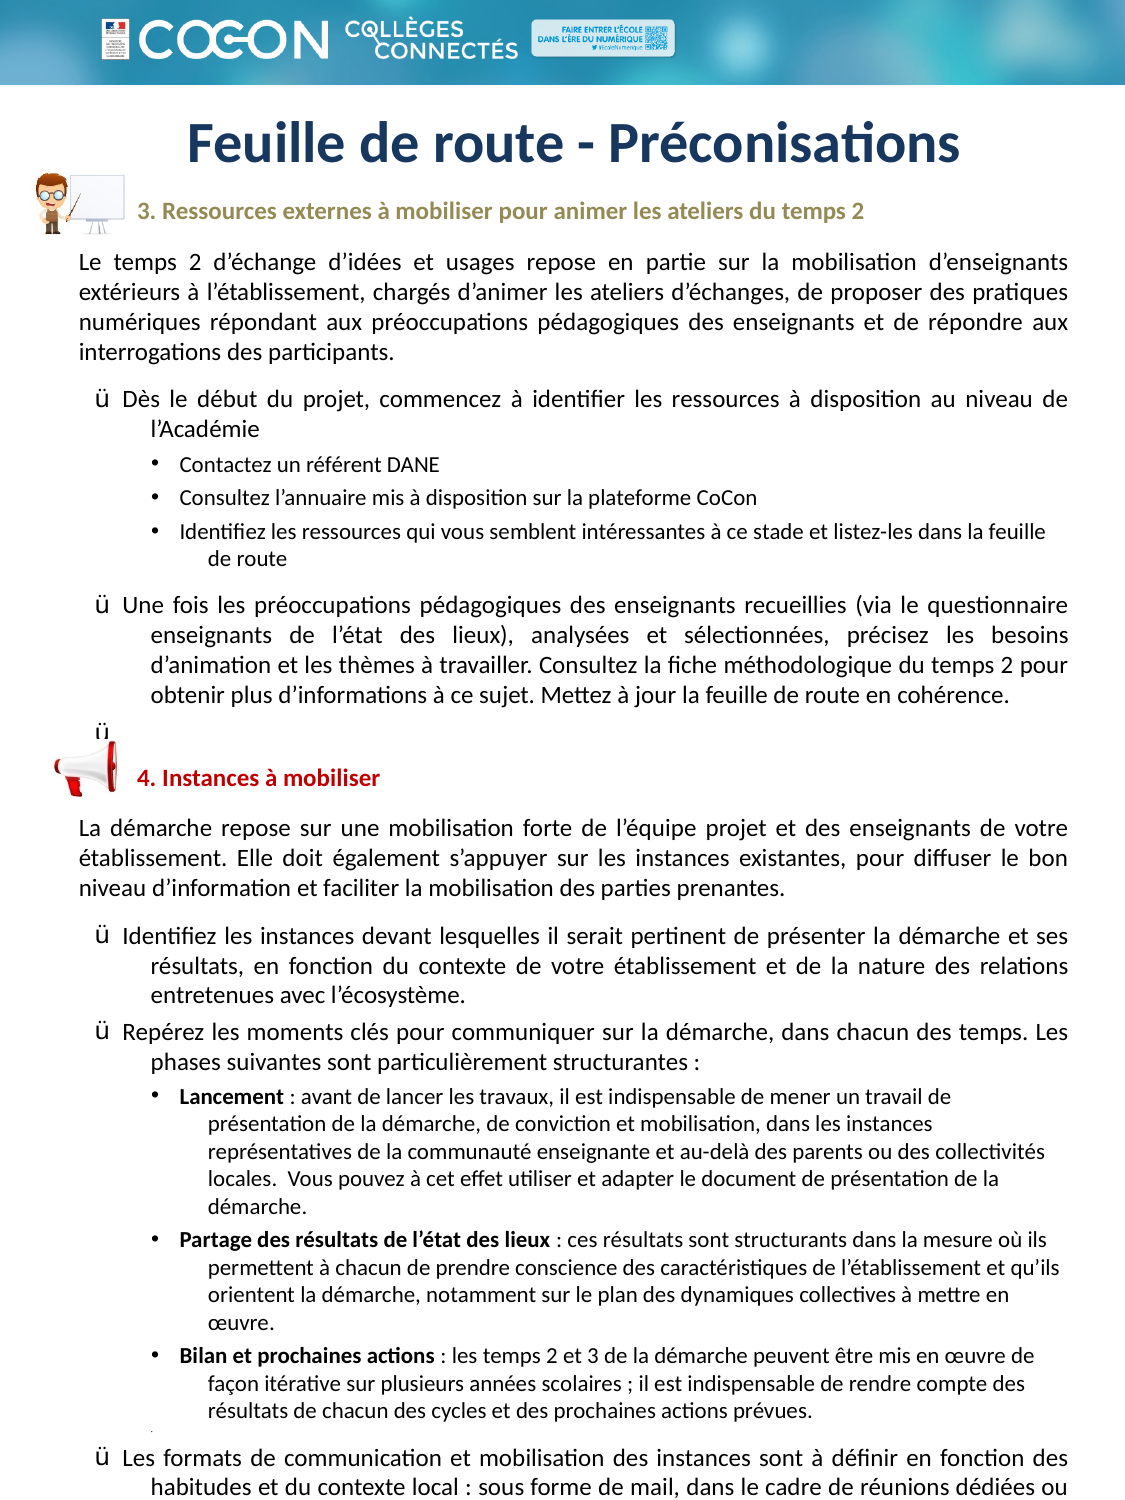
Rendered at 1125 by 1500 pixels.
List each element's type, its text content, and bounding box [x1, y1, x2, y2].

title Feuille de route - Préconisations [0, 88, 1125, 190]
text_box 3. Ressources externes à mobiliser pour animer les ateliers du temps 2 Le temps 2 d’échange d’idées et usages repose en partie sur la mobilisation d’enseignants extérieurs à l’établissement, chargés d’animer les ateliers d’échanges, de proposer des pratiques numériques répondant aux préoccupations pédagogiques des enseignants et de répondre aux interrogations des participants. Dès le début du projet, commencez à identifier les ressources à disposition au niveau de l’Académie Contactez un référent DANE Consultez l’annuaire mis à disposition sur la plateforme CoCon Identifiez les ressources qui vous semblent intéressantes à ce stade et listez-les dans la feuille de route Une fois les préoccupations pédagogiques des enseignants recueillies (via le questionnaire enseignants de l’état des lieux), analysées et sélectionnées, précisez les besoins d’animation et les thèmes à travailler. Consultez la fiche méthodologique du temps 2 pour obtenir plus d’informations à ce sujet. Mettez à jour la feuille de route en cohérence. [48, 173, 1086, 739]
text_box 4. Instances à mobiliser La démarche repose sur une mobilisation forte de l’équipe projet et des enseignants de votre établissement. Elle doit également s’appuyer sur les instances existantes, pour diffuser le bon niveau d’information et faciliter la mobilisation des parties prenantes. Identifiez les instances devant lesquelles il serait pertinent de présenter la démarche et ses résultats, en fonction du contexte de votre établissement et de la nature des relations entretenues avec l’écosystème. Repérez les moments clés pour communiquer sur la démarche, dans chacun des temps. Les phases suivantes sont particulièrement structurantes : Lancement : avant de lancer les travaux, il est indispensable de mener un travail de présentation de la démarche, de conviction et mobilisation, dans les instances représentatives de la communauté enseignante et au-delà des parents ou des collectivités locales. Vous pouvez à cet effet utiliser et adapter le document de présentation de la démarche. Partage des résultats de l’état des lieux : ces résultats sont structurants dans la mesure où ils permettent à chacun de prendre conscience des caractéristiques de l’établissement et qu’ils orientent la démarche, notamment sur le plan des dynamiques collectives à mettre en œuvre. Bilan et prochaines actions : les temps 2 et 3 de la démarche peuvent être mis en œuvre de façon itérative sur plusieurs années scolaires ; il est indispensable de rendre compte des résultats de chacun des cycles et des prochaines actions prévues. Les formats de communication et mobilisation des instances sont à définir en fonction des habitudes et du contexte local : sous forme de mail, dans le cadre de réunions dédiées ou via le groupe de travail en ligne de votre établissement sur la plateforme Cocon. [48, 739, 1086, 1496]
picture [52, 739, 120, 799]
picture [30, 171, 129, 237]
picture [0, 0, 1125, 85]
